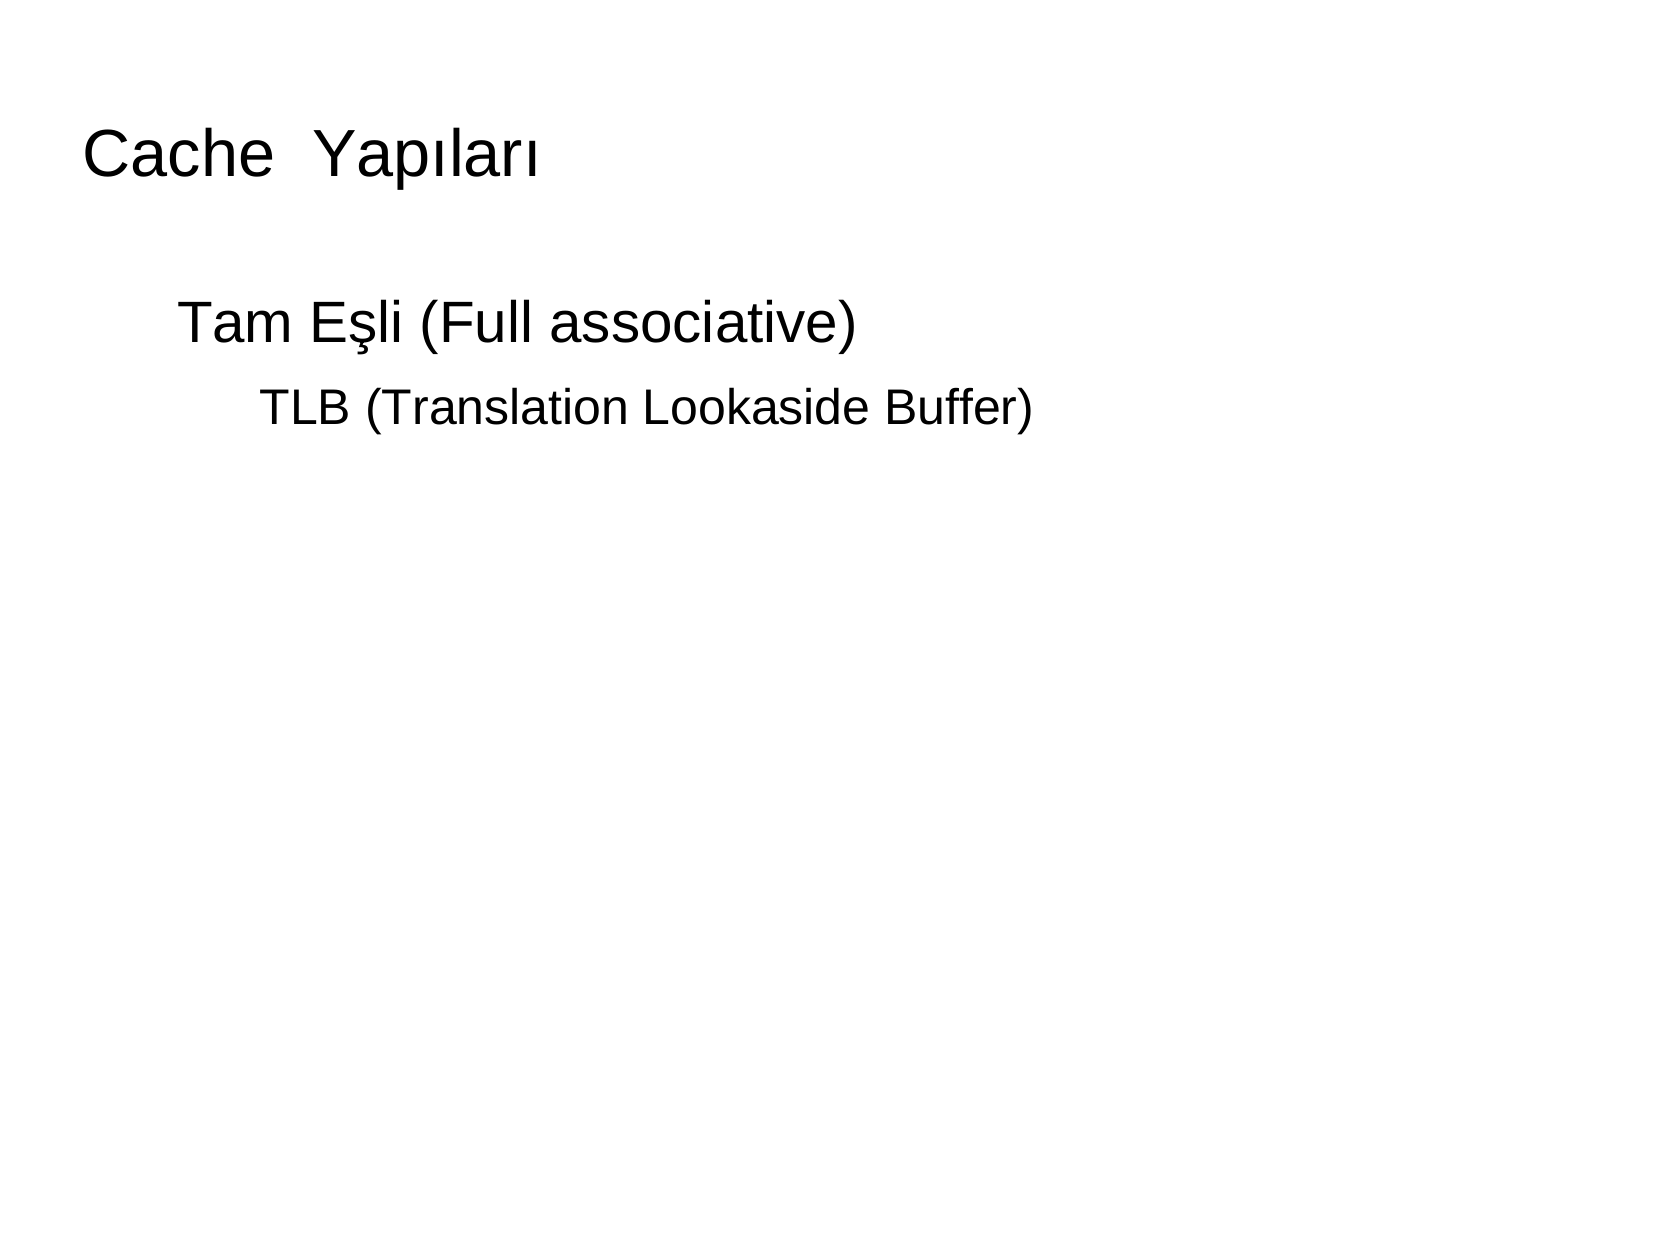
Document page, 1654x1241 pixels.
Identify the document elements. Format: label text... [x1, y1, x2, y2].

list Tam Eşli (Full associative) TLB (Translation Lookaside Buffer) [82, 290, 1571, 1109]
title Cache Yapıları [82, 49, 1571, 257]
